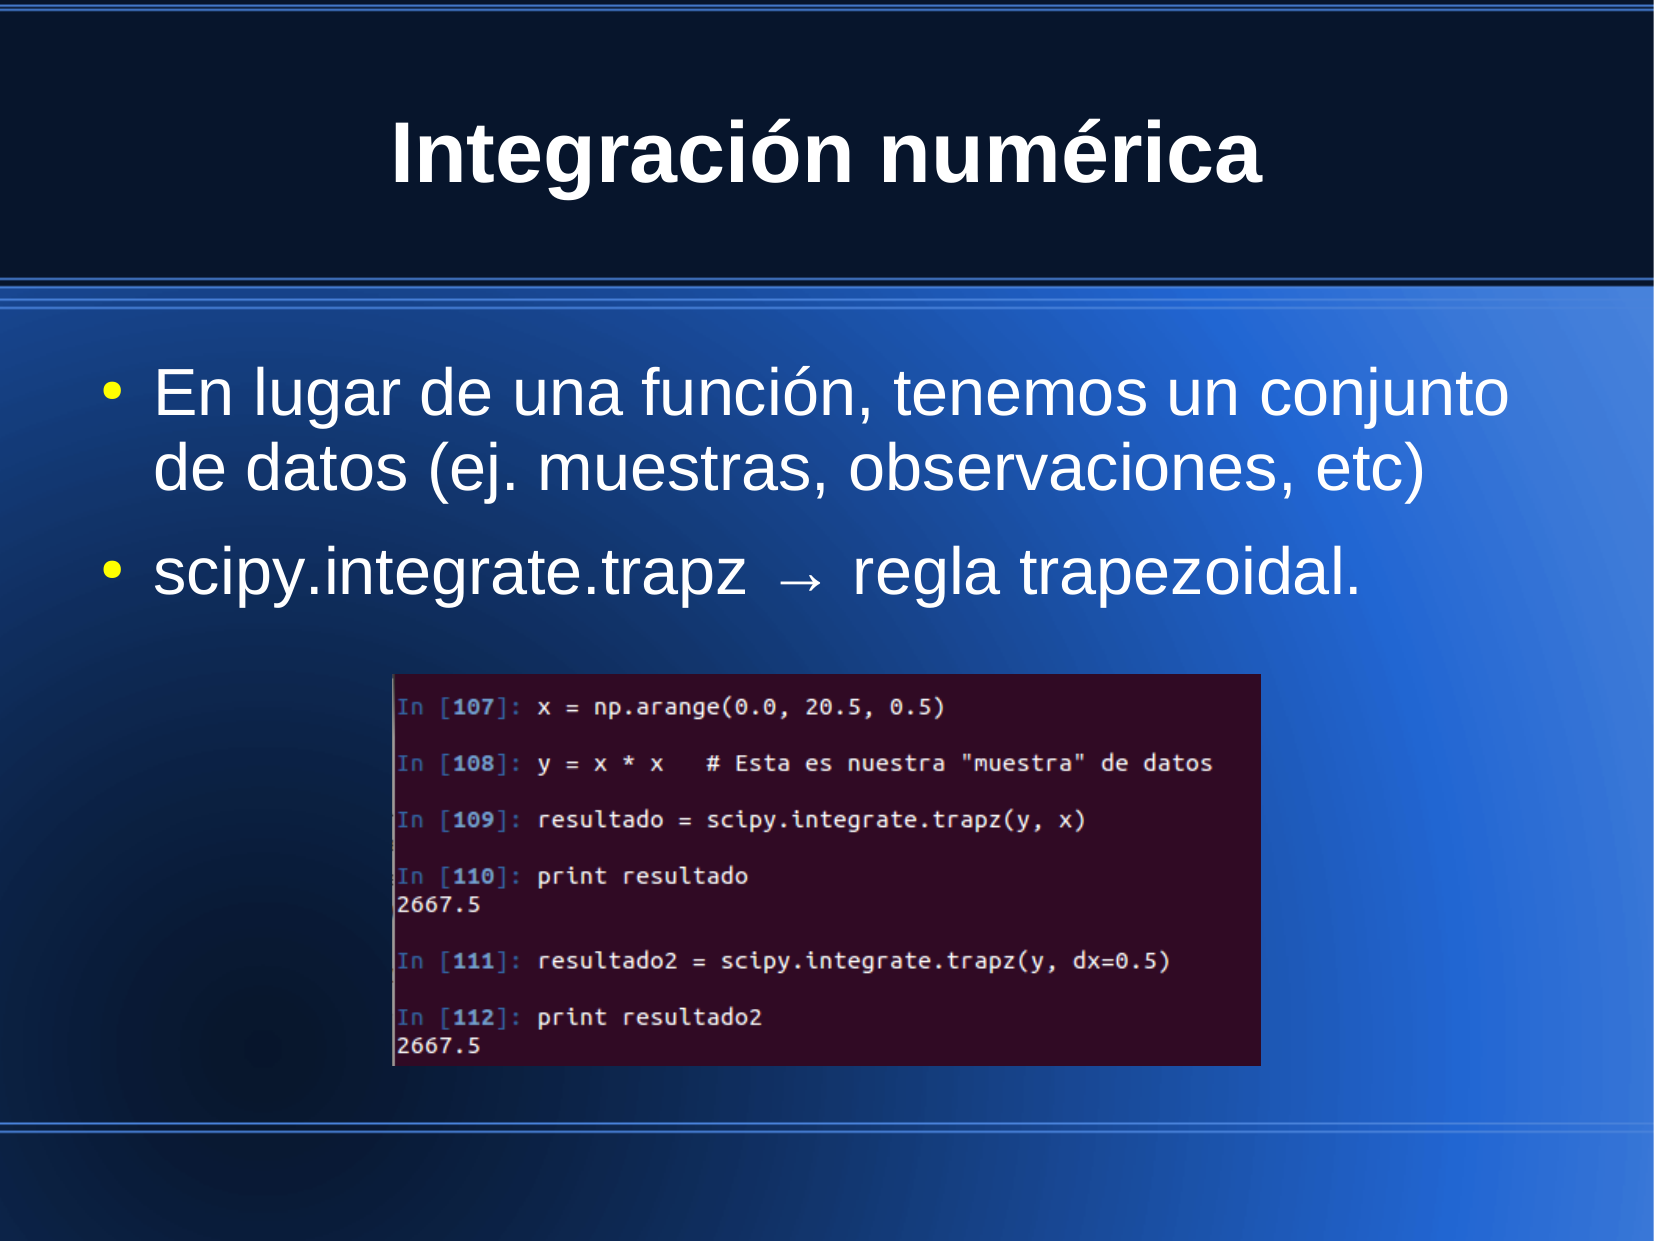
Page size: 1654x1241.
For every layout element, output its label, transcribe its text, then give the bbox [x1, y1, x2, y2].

title Integración numérica [82, 49, 1571, 257]
picture [0, 0, 1654, 1241]
list En lugar de una función, tenemos un conjunto de datos (ej. muestras, observaciones, etc) scipy.integrate.trapz → regla trapezoidal. [82, 355, 1571, 1075]
